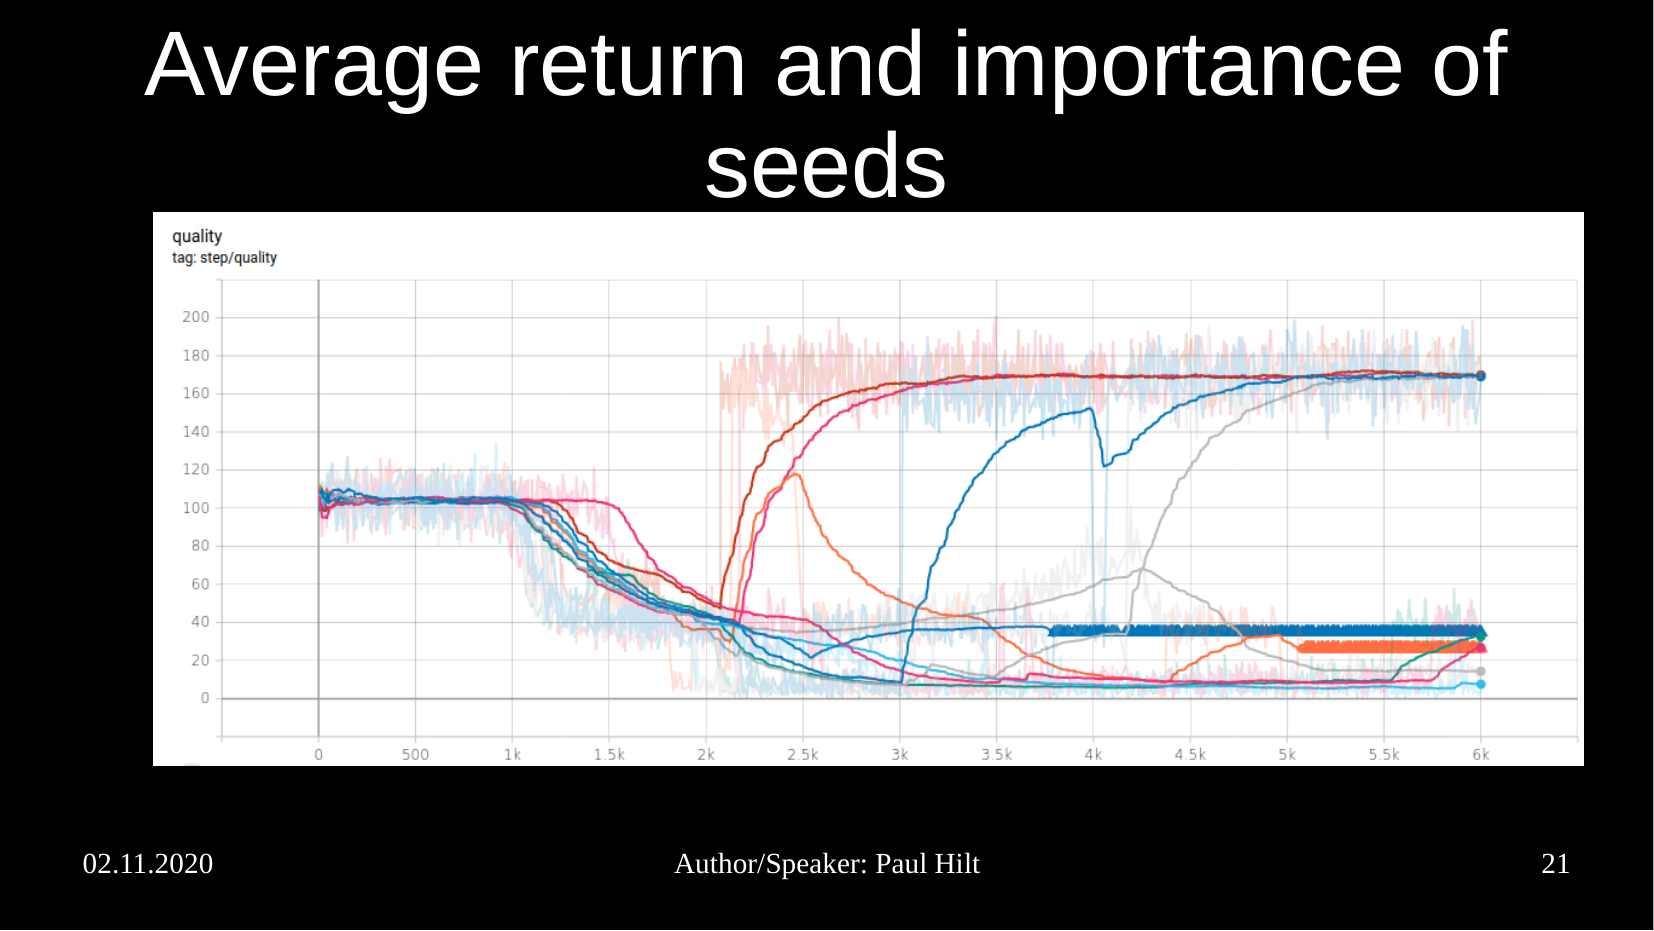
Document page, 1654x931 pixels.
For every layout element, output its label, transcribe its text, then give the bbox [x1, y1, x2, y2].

title Average return and importance of seeds [82, 12, 1571, 218]
picture [153, 212, 1584, 766]
